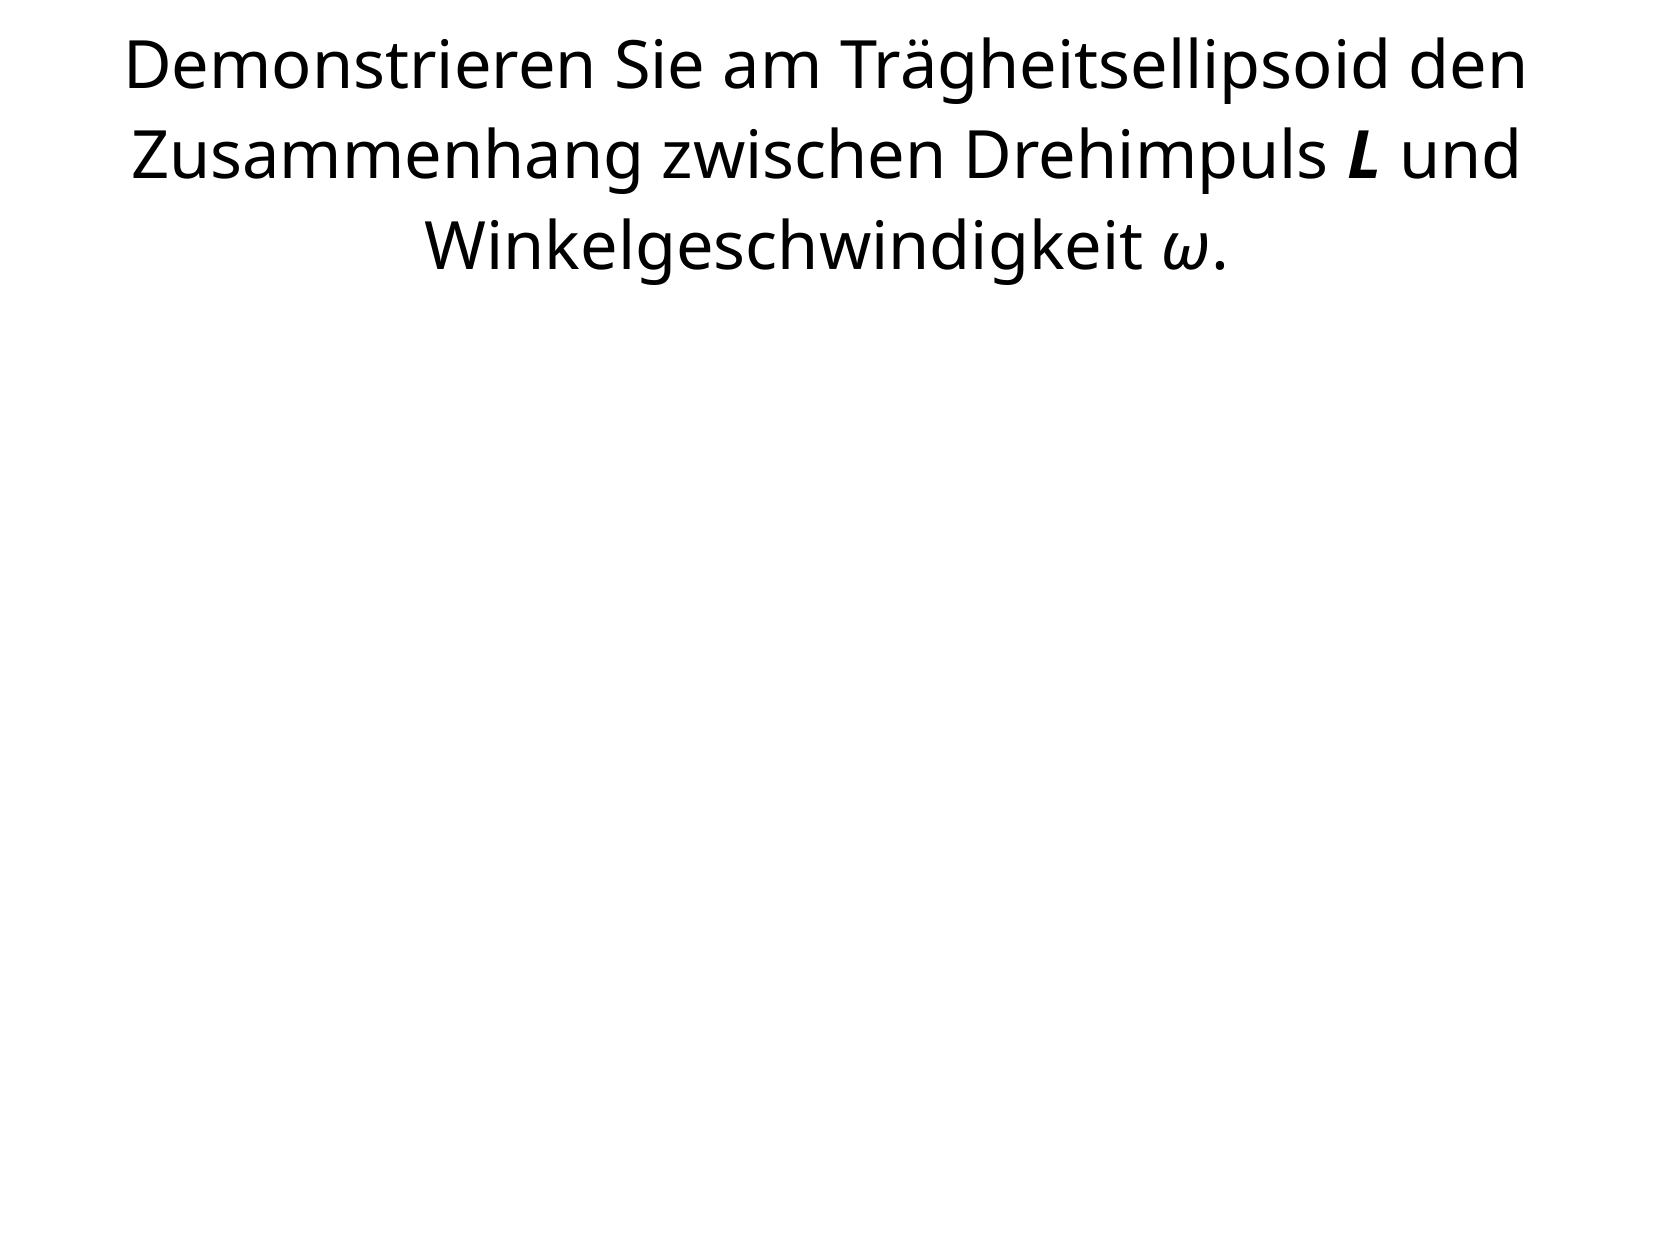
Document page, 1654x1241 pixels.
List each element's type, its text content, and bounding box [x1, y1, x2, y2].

title Demonstrieren Sie am Trägheitsellipsoid den Zusammenhang zwischen Drehimpuls L und Winkelgeschwindigkeit ω. [82, 19, 1571, 287]
